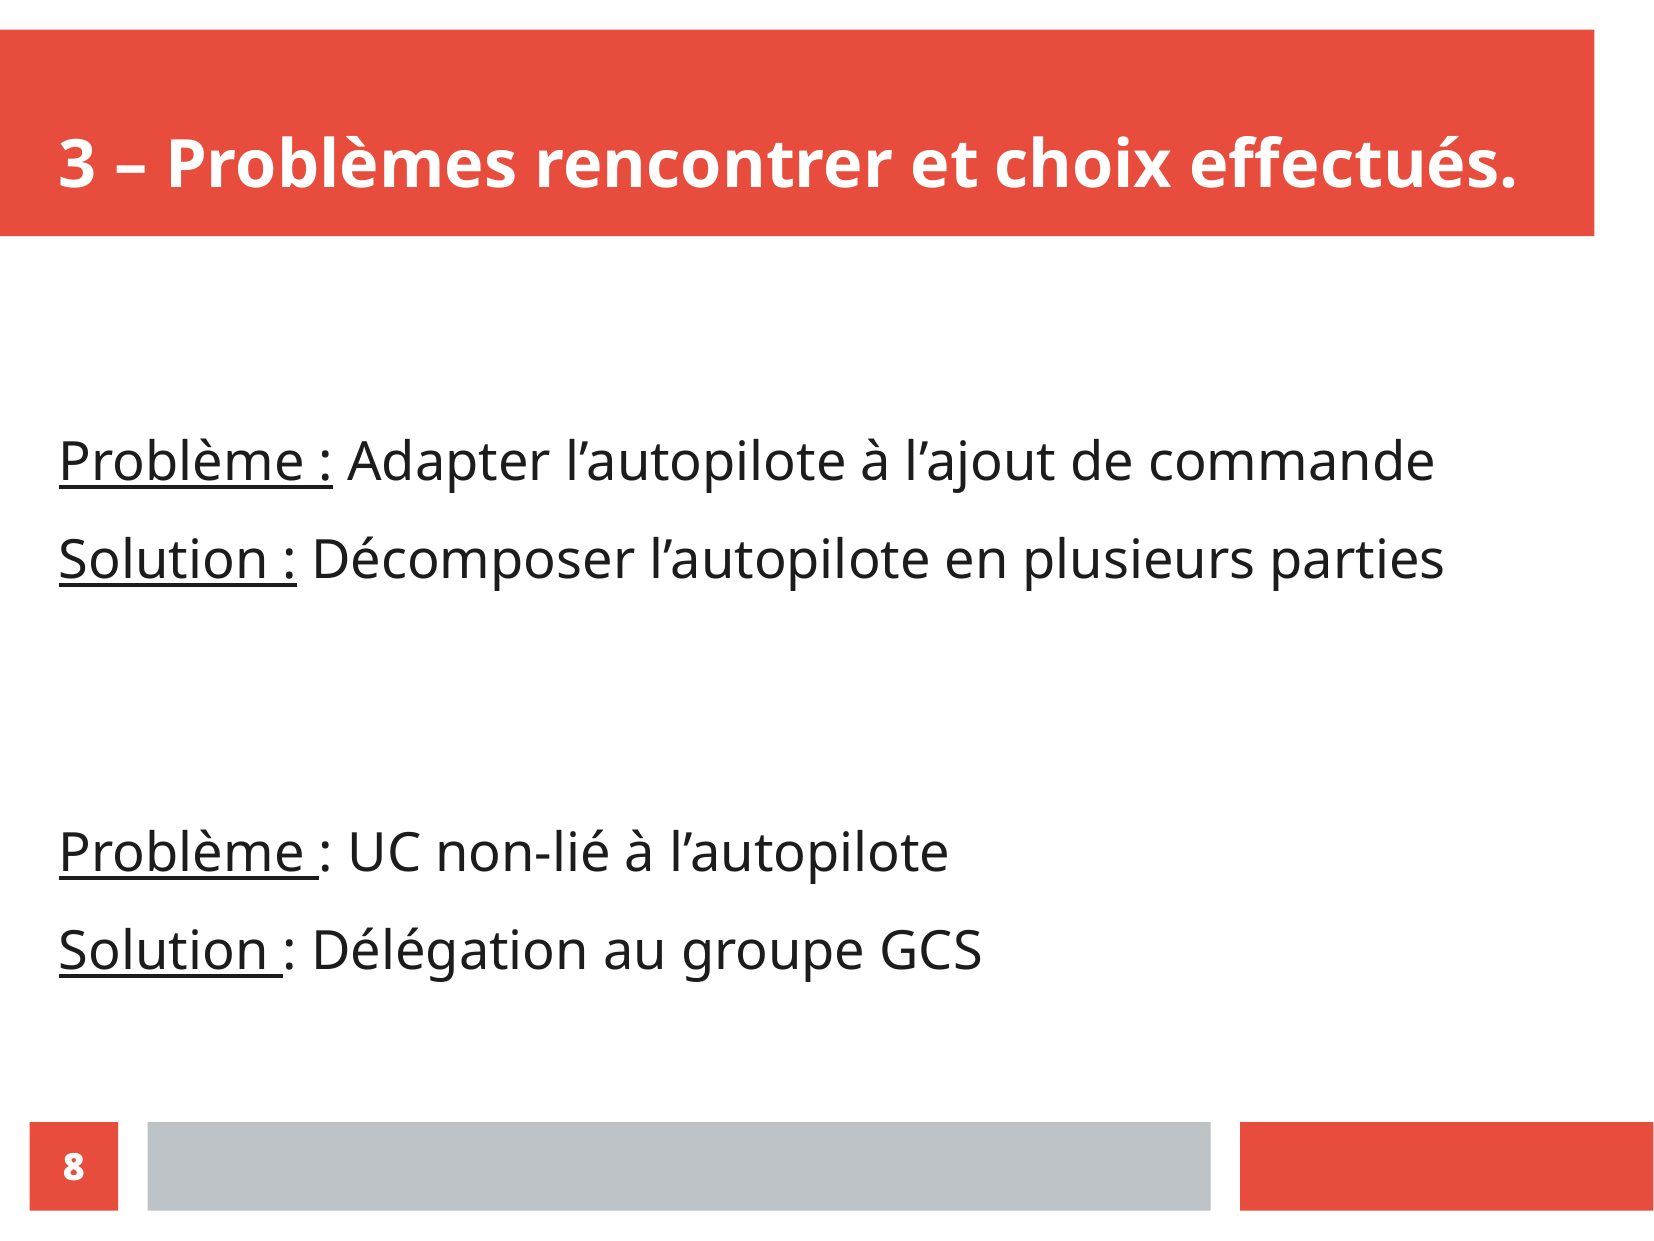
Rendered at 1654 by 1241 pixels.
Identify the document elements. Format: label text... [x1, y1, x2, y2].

title 3 – Problèmes rencontrer et choix effectués. [59, 59, 1595, 207]
list Problème : Adapter l’autopilote à l’ajout de commande Solution : Décomposer l’autopilote en plusieurs parties Problème : UC non-lié à l’autopilote Solution : Délégation au groupe GCS [59, 324, 1565, 1093]
